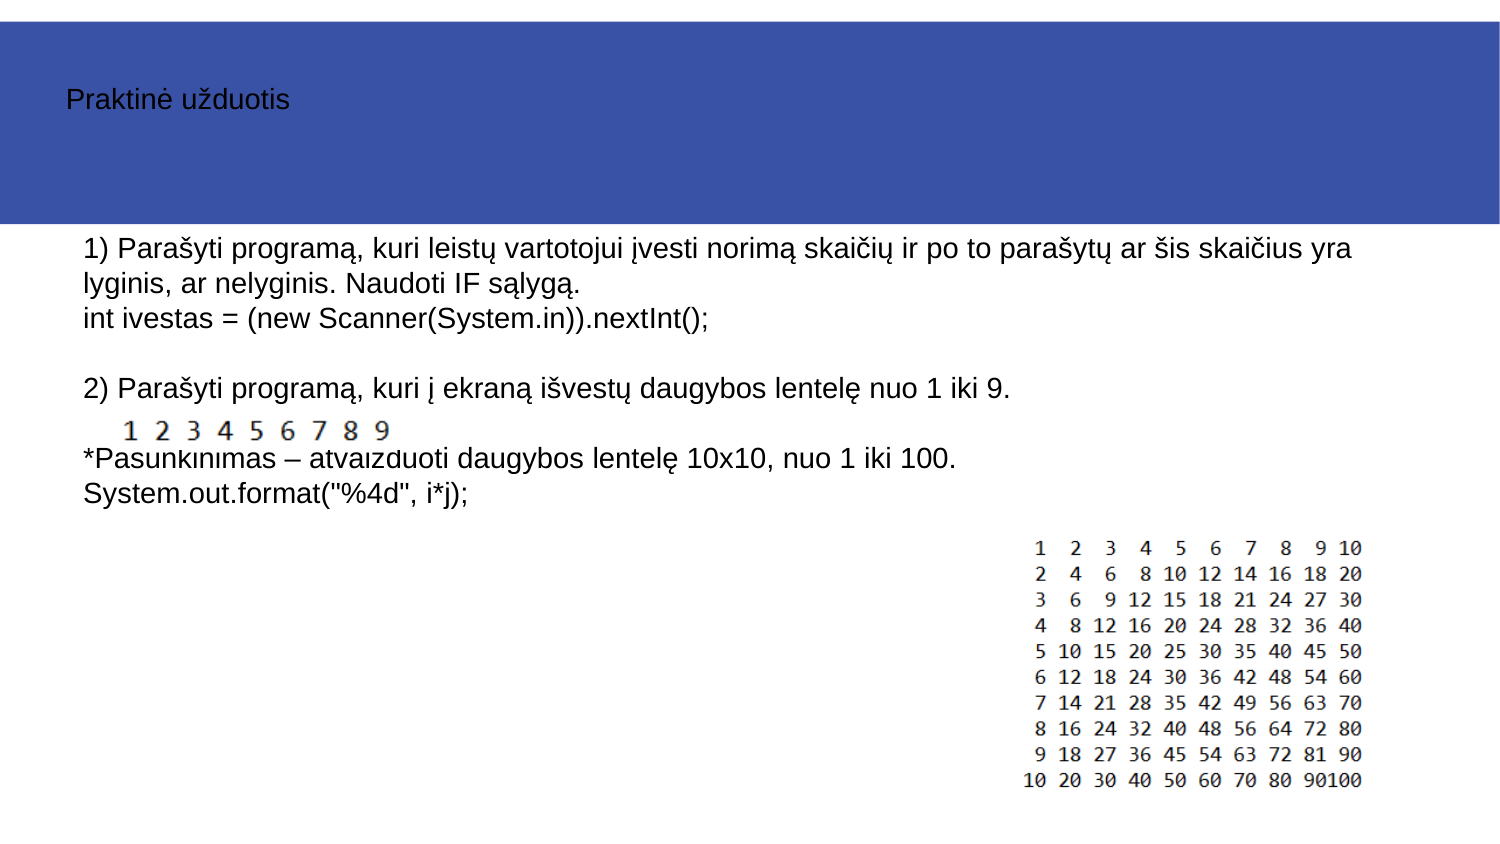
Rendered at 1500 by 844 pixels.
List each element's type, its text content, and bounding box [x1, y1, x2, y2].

title Praktinė užduotis [51, 72, 1449, 167]
picture [1016, 534, 1369, 793]
list 1) Parašyti programą, kuri leistų vartotojui įvesti norimą skaičių ir po to parašytų ar šis skaičius yra lyginis, ar nelyginis. Naudoti IF sąlygą. int ivestas = (new Scanner(System.in)).nextInt(); 2) Parašyti programą, kuri į ekraną išvestų daugybos lentelę nuo 1 iki 9. *Pasunkinimas – atvaizduoti daugybos lentelę 10x10, nuo 1 iki 100. System.out.format("%4d", i*j); [51, 221, 1450, 818]
picture [120, 415, 406, 451]
